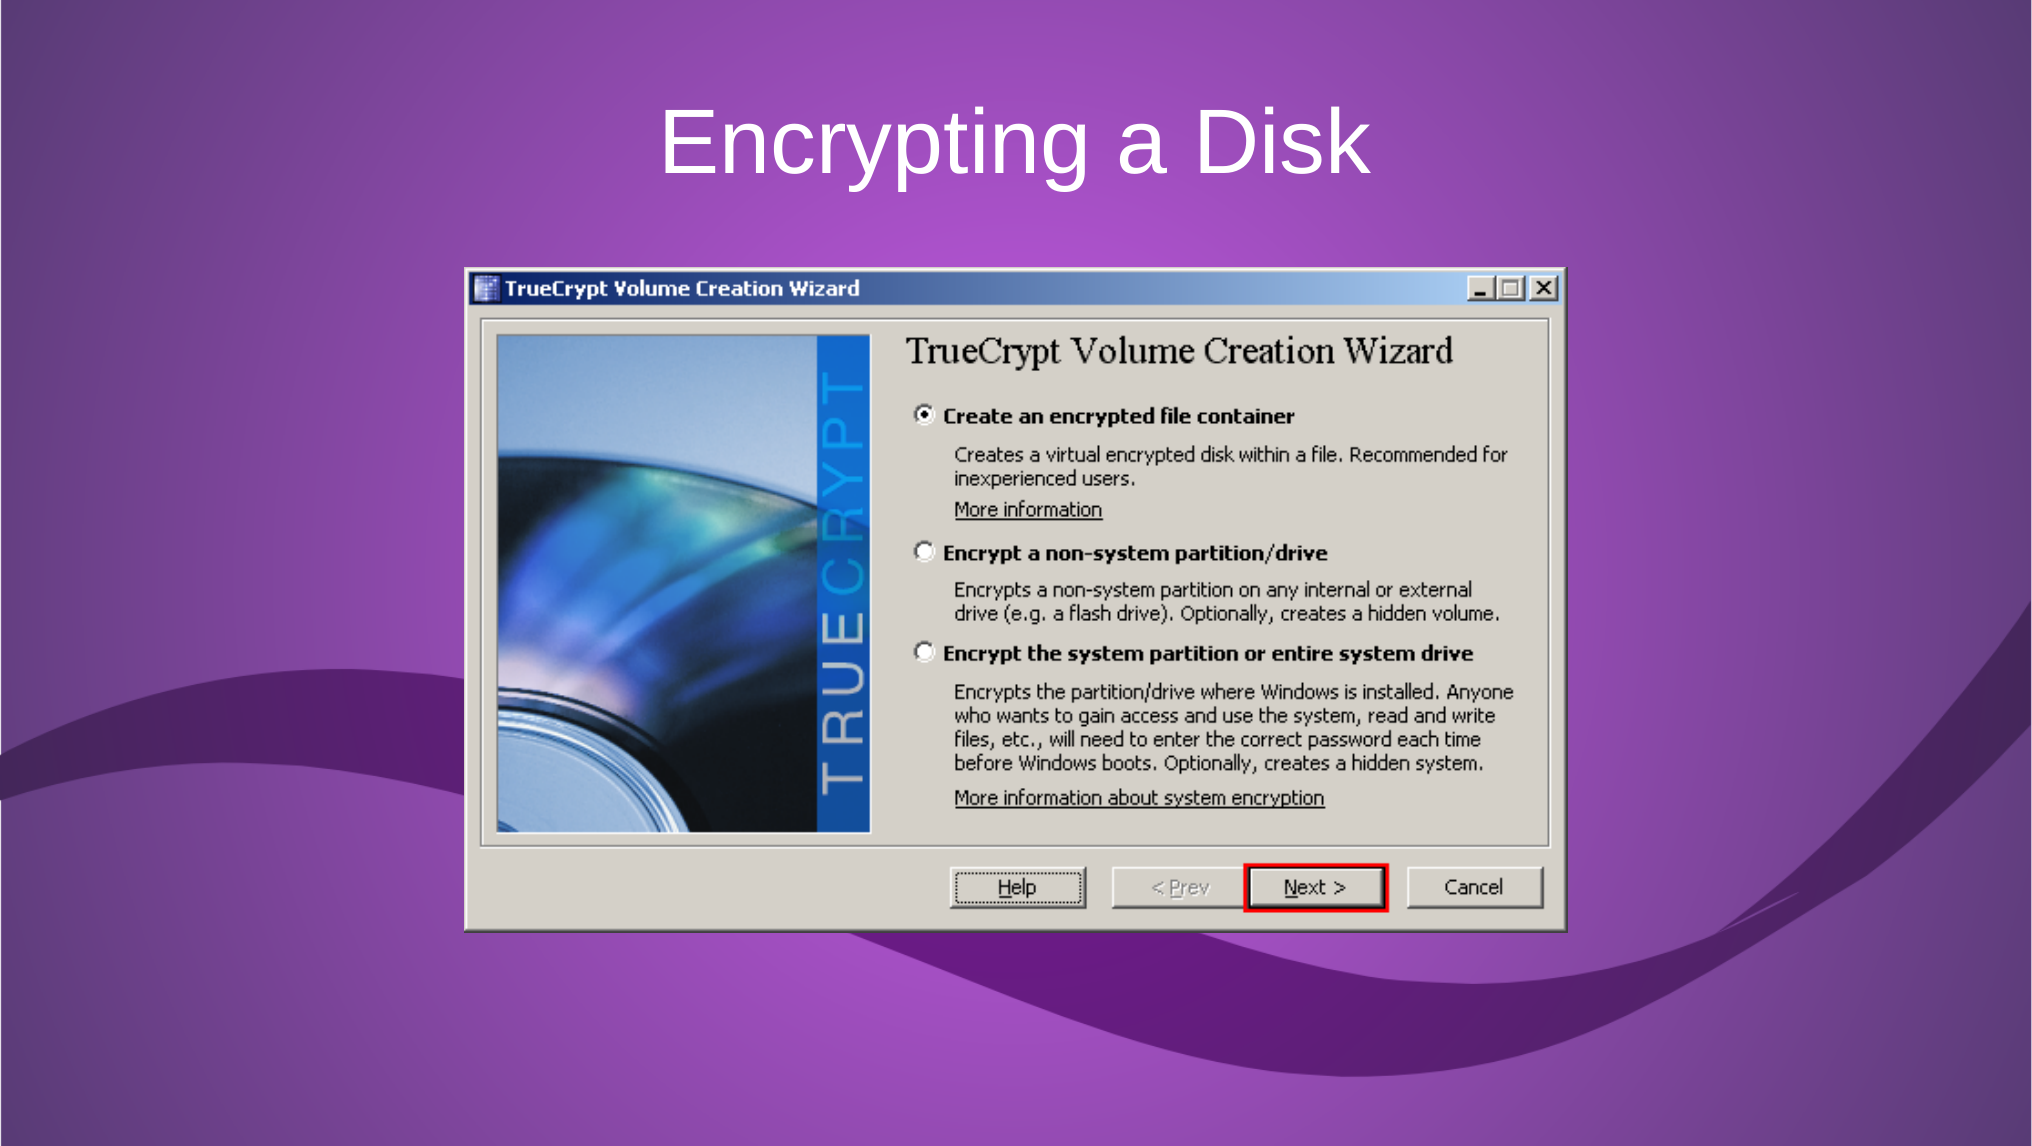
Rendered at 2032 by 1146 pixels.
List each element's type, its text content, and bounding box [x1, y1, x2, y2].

picture [0, 0, 2032, 1146]
title Encrypting a Disk [101, 45, 1930, 237]
